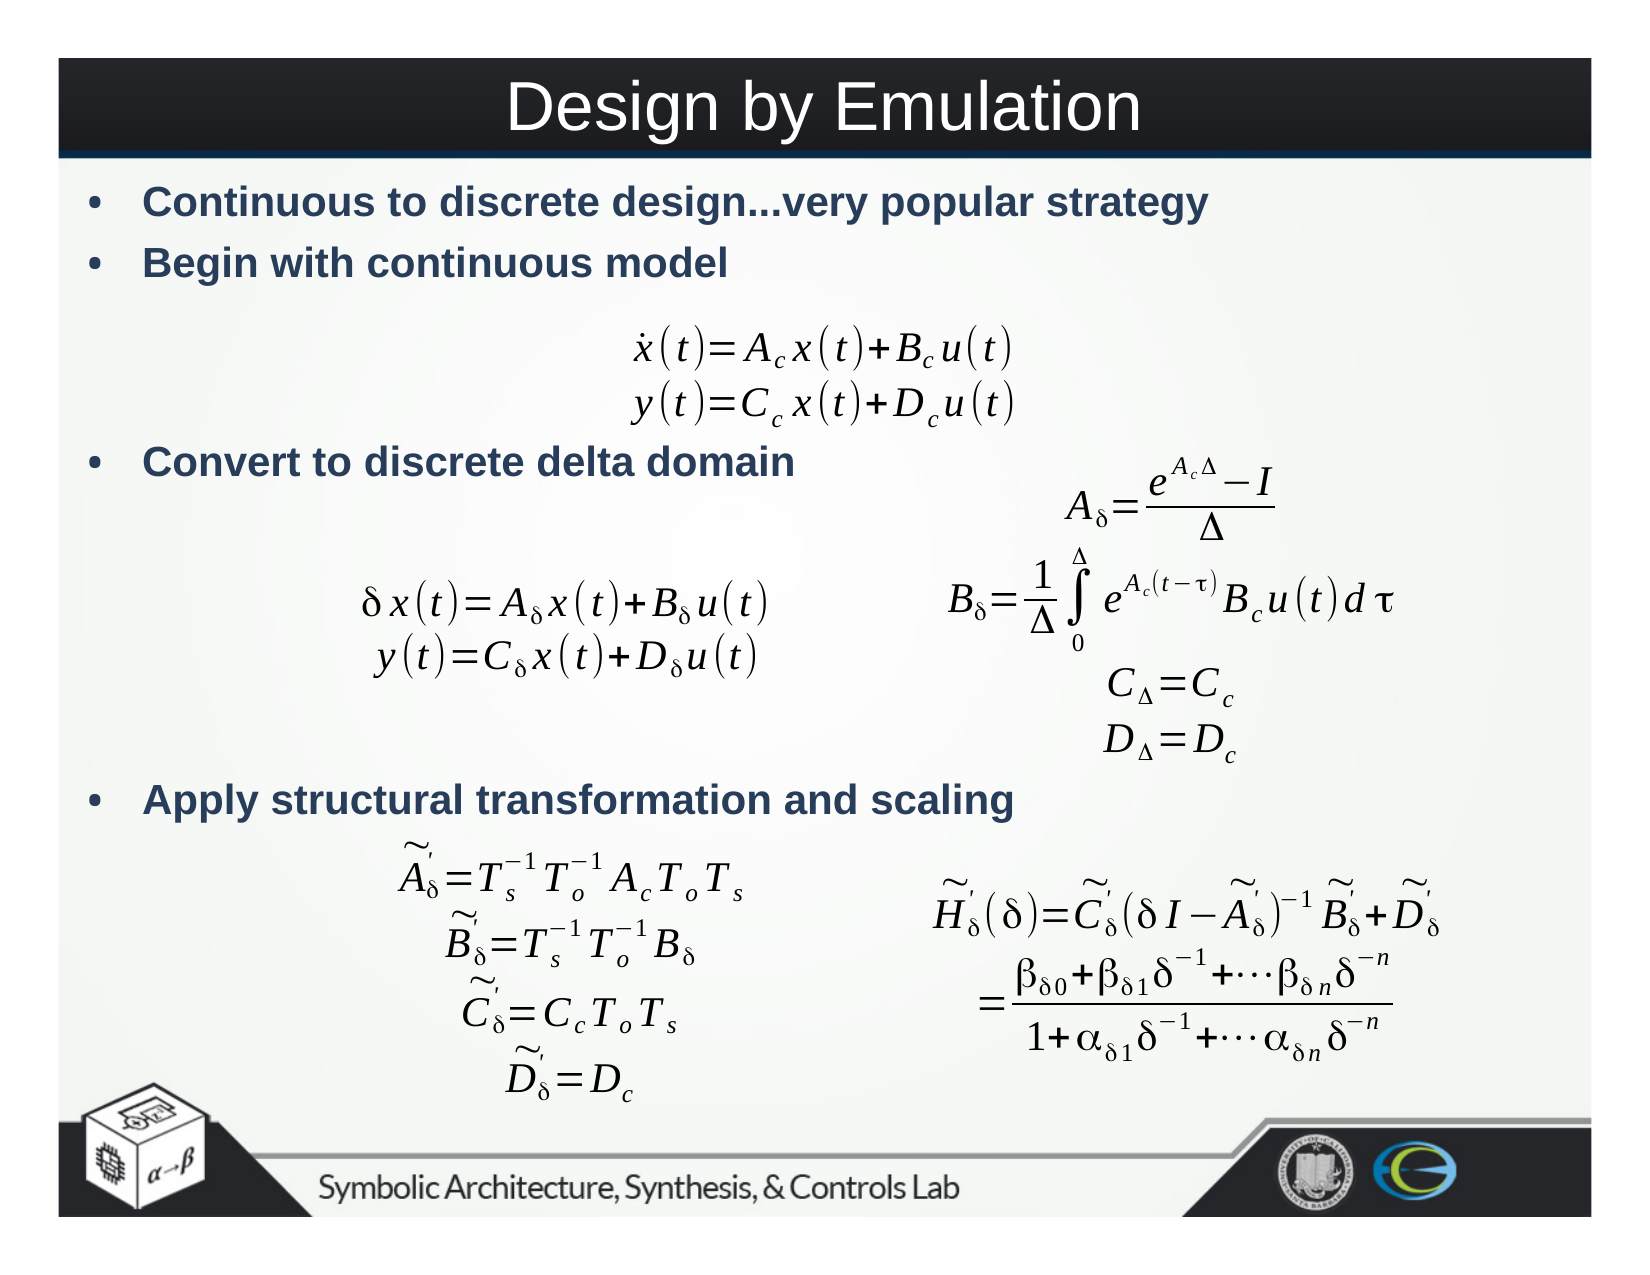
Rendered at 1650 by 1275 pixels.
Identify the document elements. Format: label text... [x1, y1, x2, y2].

chart [934, 450, 1406, 768]
chart [384, 840, 754, 1108]
list Continuous to discrete design...very popular strategy Begin with continuous model Convert to discrete delta domain Apply structural transformation and scaling [71, 169, 1581, 841]
chart [350, 576, 780, 682]
picture [58, 58, 1592, 1217]
title Design by Emulation [69, 56, 1580, 156]
chart [919, 878, 1450, 1067]
chart [618, 321, 1027, 432]
